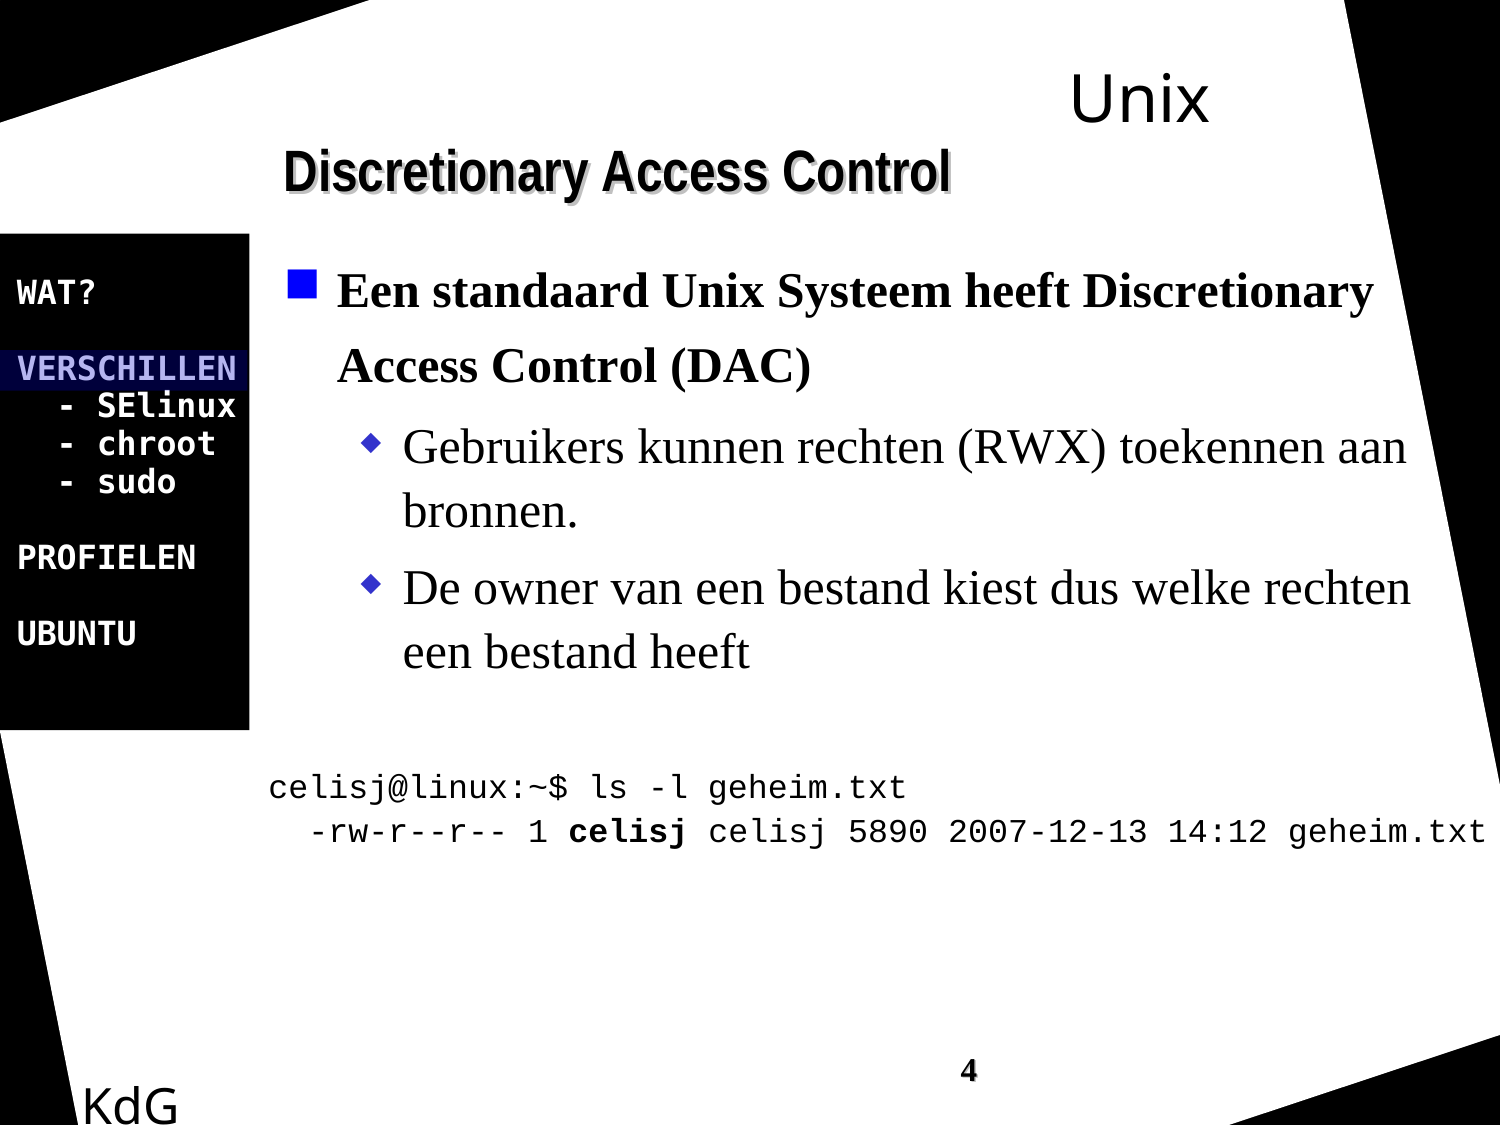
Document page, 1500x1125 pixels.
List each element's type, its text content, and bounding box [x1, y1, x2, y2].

text_box celisj@linux:~$ ls -l geheim.txt -rw-r--r-- 1 celisj celisj 5890 2007-12-13 14:12 geheim.txt [253, 760, 1464, 901]
text_box [0, 350, 248, 391]
text_box Unix [952, 51, 1327, 128]
title Discretionary Access Control [268, 41, 1415, 246]
list Een standaard Unix Systeem heeft Discretionary Access Control (DAC)‏ Gebruikers kunnen rechten (RWX) toekennen aan bronnen. De owner van een bestand kiest dus welke rechten een bestand heeft [268, 246, 1468, 991]
